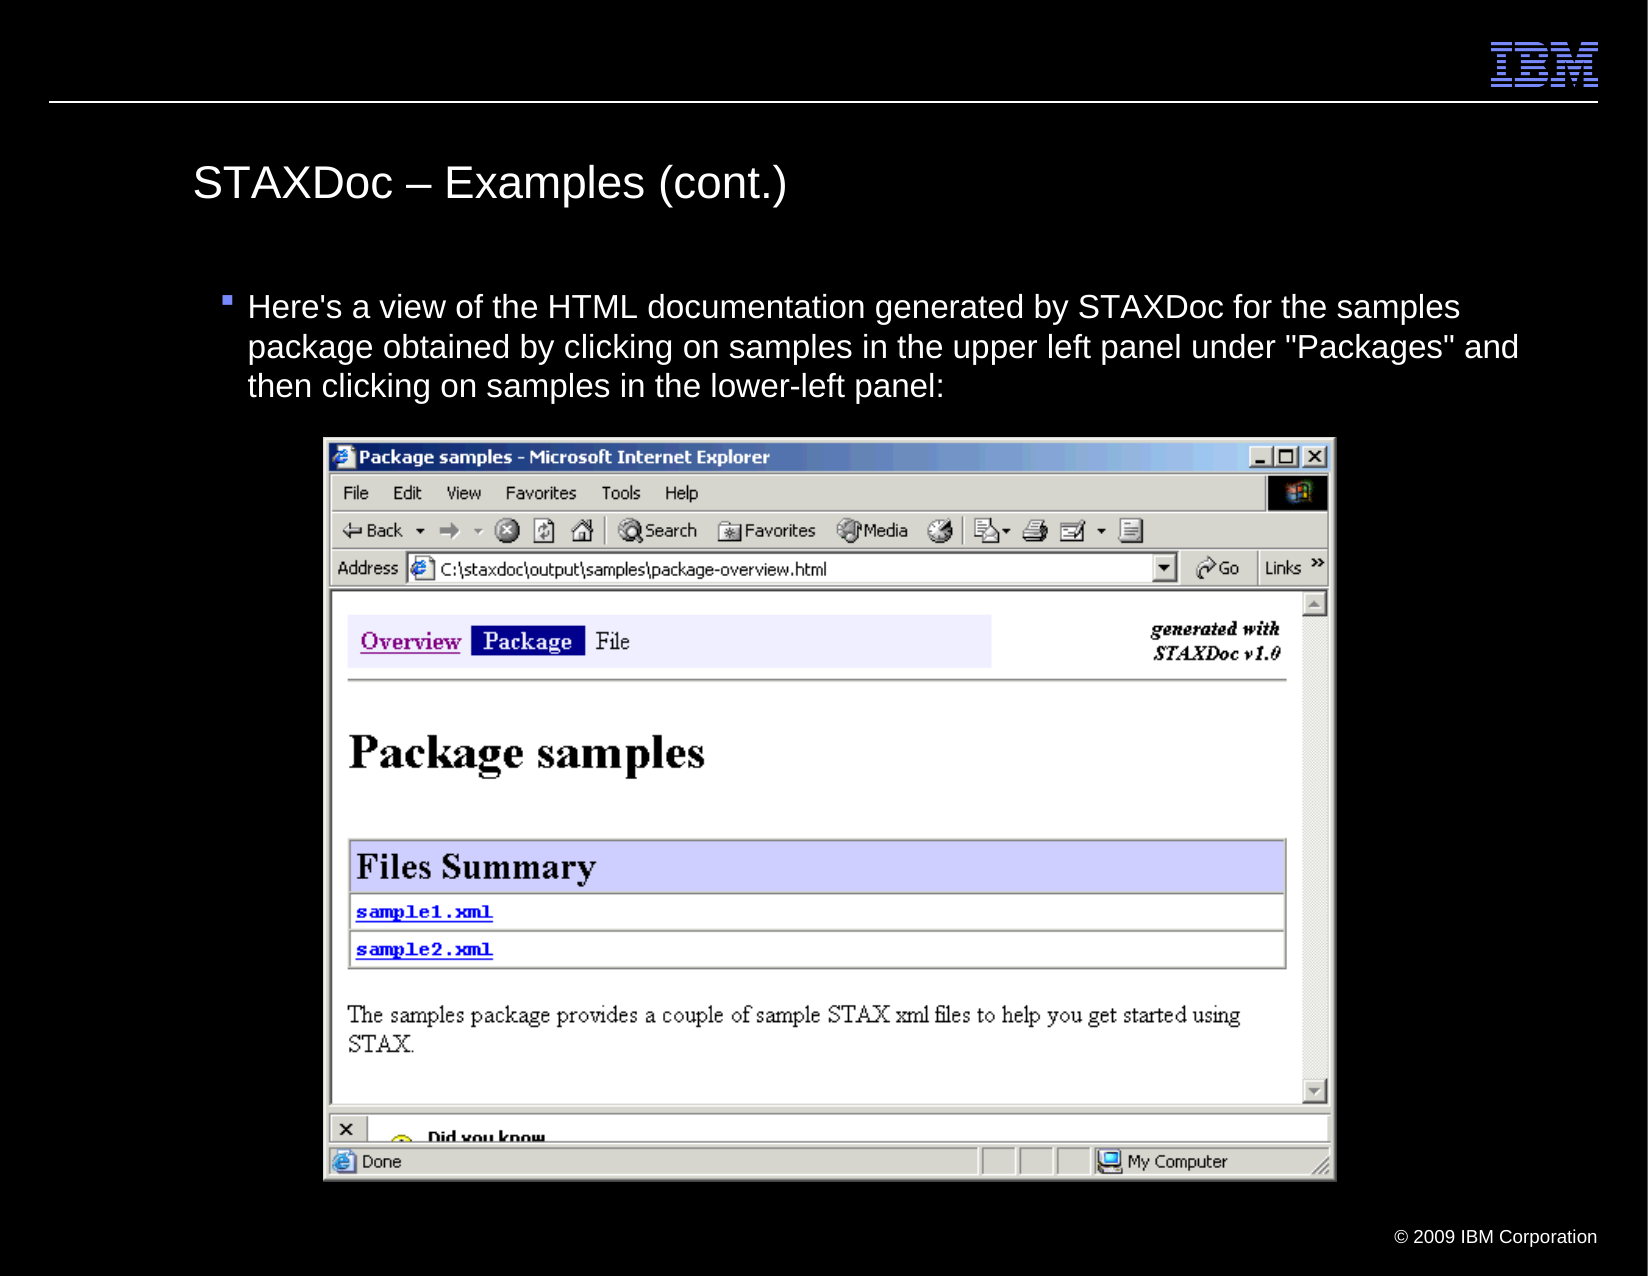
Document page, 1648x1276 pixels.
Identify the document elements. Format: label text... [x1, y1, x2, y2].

text_box Here's a view of the HTML documentation generated by STAXDoc for the samples package obtained by clicking on samples in the upper left panel under "Packages" and then clicking on samples in the lower-left panel: [220, 284, 1587, 405]
picture [323, 437, 1337, 1182]
title STAXDoc – Examples (cont.) [175, 150, 1648, 244]
picture [1491, 42, 1598, 87]
